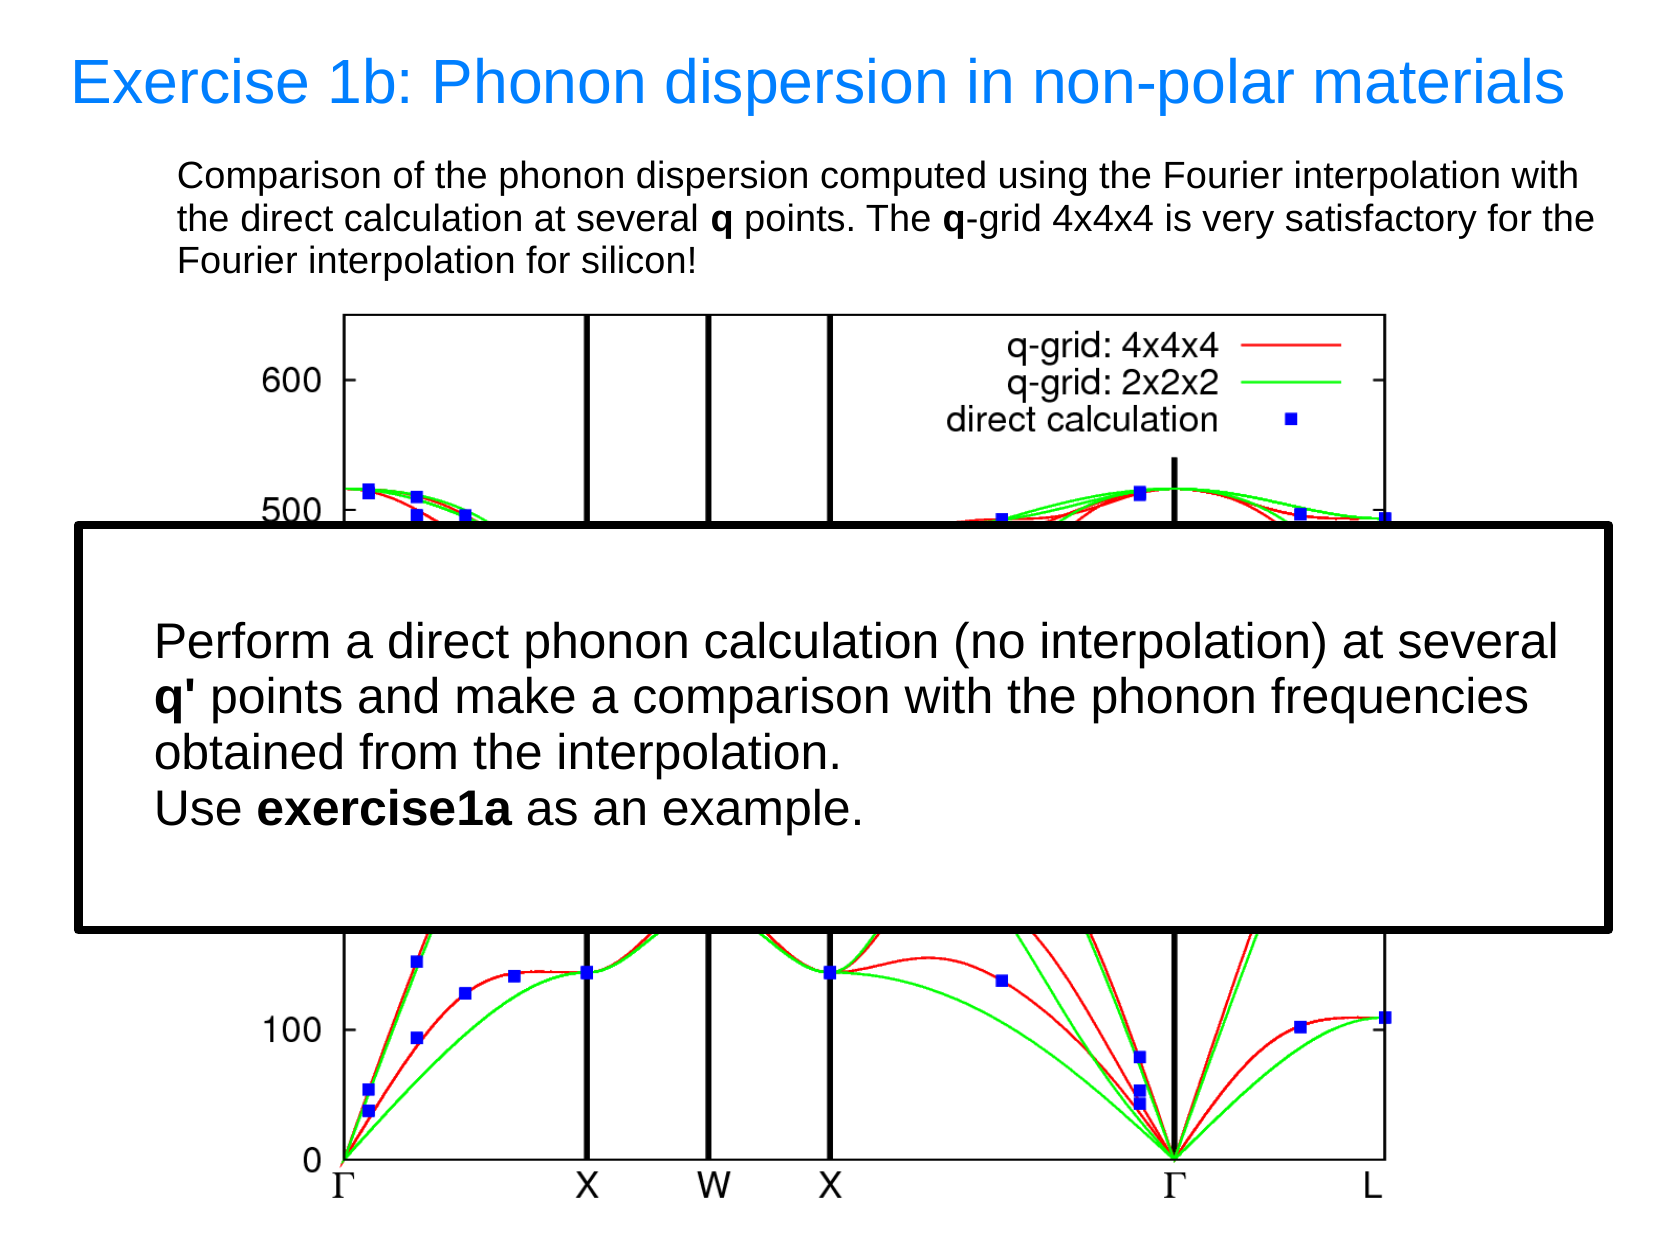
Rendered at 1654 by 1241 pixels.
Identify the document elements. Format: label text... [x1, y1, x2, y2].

picture [155, 299, 1401, 525]
list Comparison of the phonon dispersion computed using the Fourier interpolation with the direct calculation at several q points. The q-grid 4x4x4 is very satisfactory for the Fourier interpolation for silicon! [112, 154, 1621, 283]
picture [155, 931, 1401, 1201]
title Exercise 1b: Phonon dispersion in non-polar materials [45, 0, 1572, 186]
list Perform a direct phonon calculation (no interpolation) at several q' points and make a comparison with the phonon frequencies obtained from the interpolation. Use exercise1a as an example. [82, 612, 1591, 846]
text_box [78, 525, 1609, 931]
